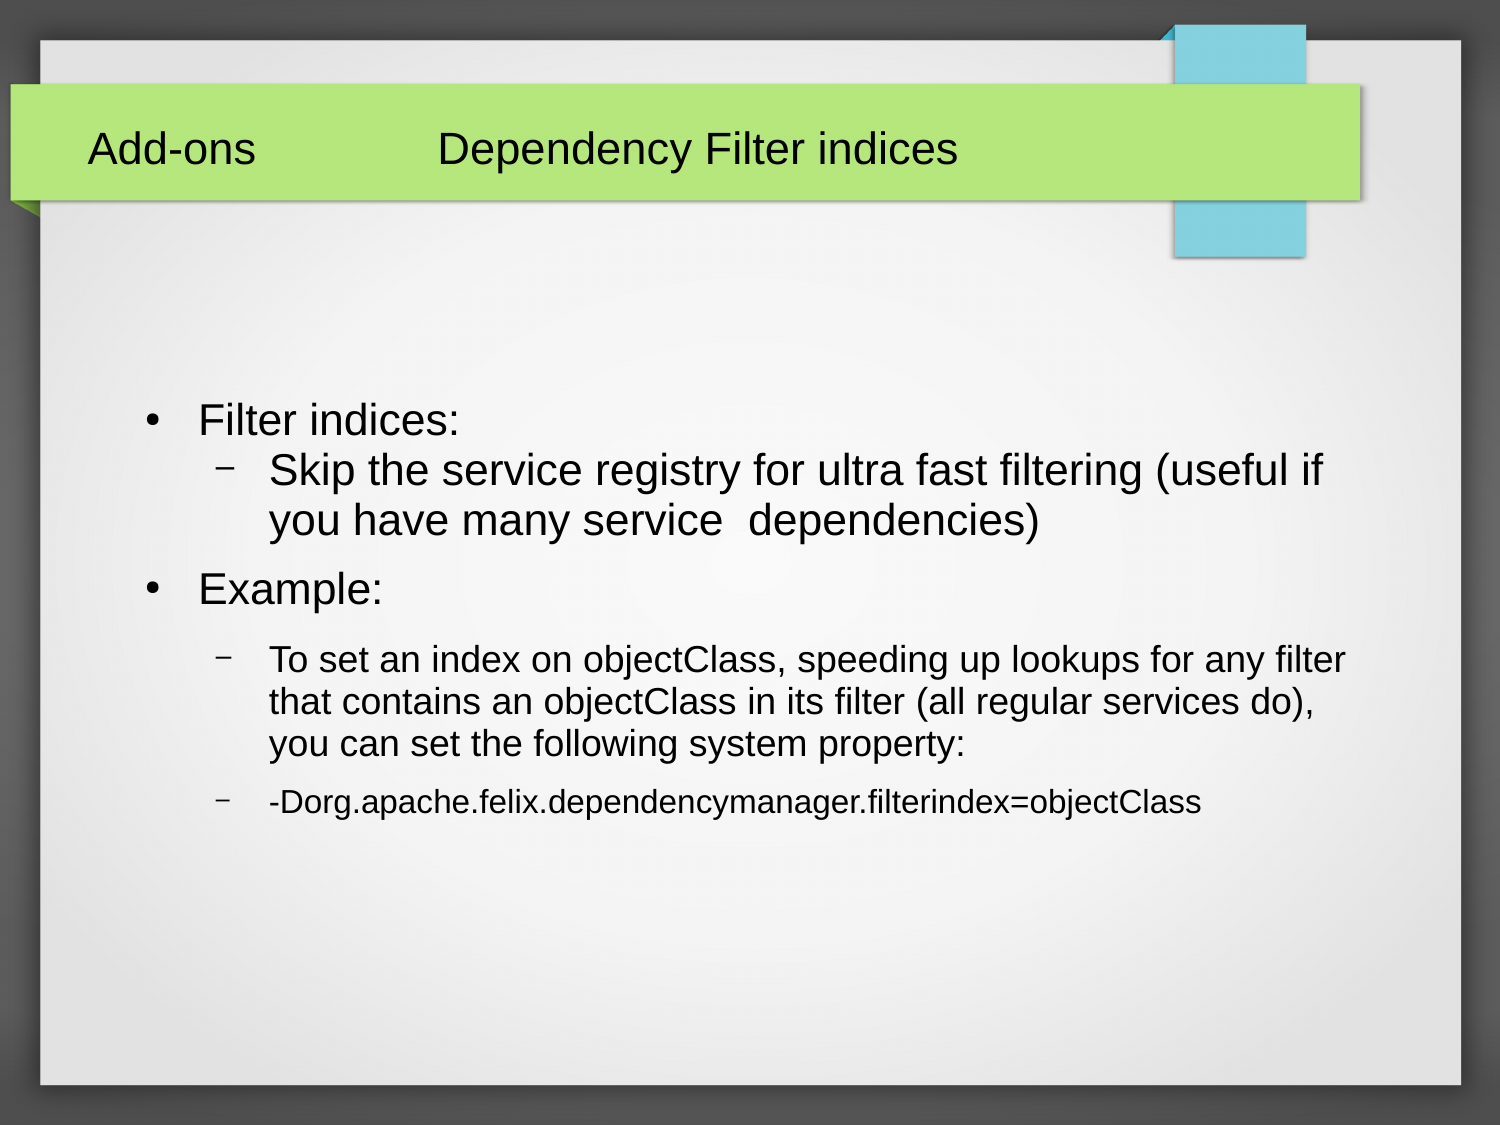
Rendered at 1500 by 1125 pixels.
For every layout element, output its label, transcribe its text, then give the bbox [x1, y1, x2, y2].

picture [0, 0, 1500, 1125]
list Filter indices: Skip the service registry for ultra fast filtering (useful if you have many service dependencies) Example: To set an index on objectClass, speeding up lookups for any filter that contains an objectClass in its filter (all regular services do), you can set the following system property: -Dorg.apache.felix.dependencymanager.filterindex=objectClass [112, 324, 1388, 978]
title Add-ons Dependency Filter indices [72, 47, 1431, 251]
